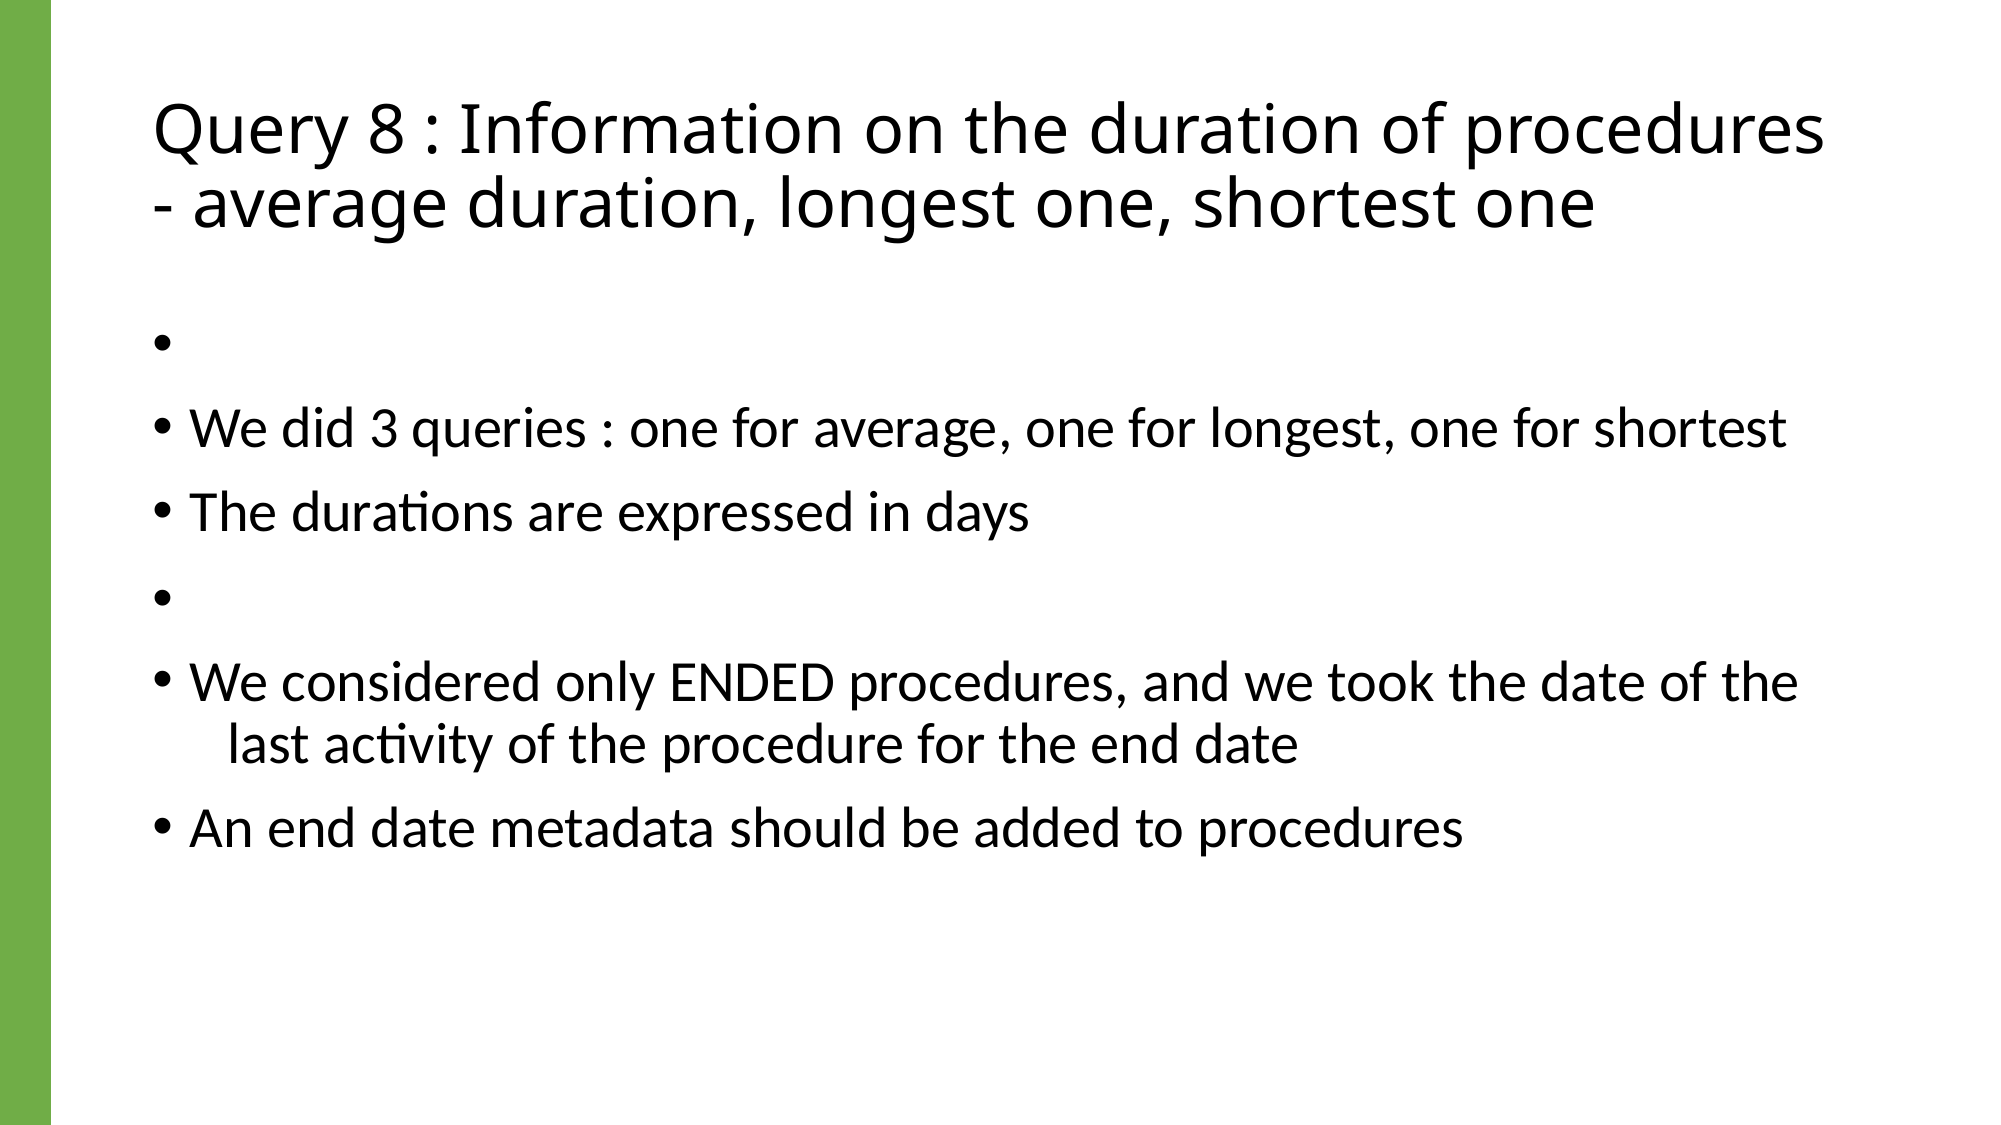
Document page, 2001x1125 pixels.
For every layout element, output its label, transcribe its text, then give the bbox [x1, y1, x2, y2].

title Query 8 : Information on the duration of procedures - average duration, longest one, shortest one [137, 59, 1863, 278]
list We did 3 queries : one for average, one for longest, one for shortest The durations are expressed in days We considered only ENDED procedures, and we took the date of the last activity of the procedure for the end date An end date metadata should be added to procedures [137, 299, 1863, 1014]
text_box [0, 0, 51, 1125]
